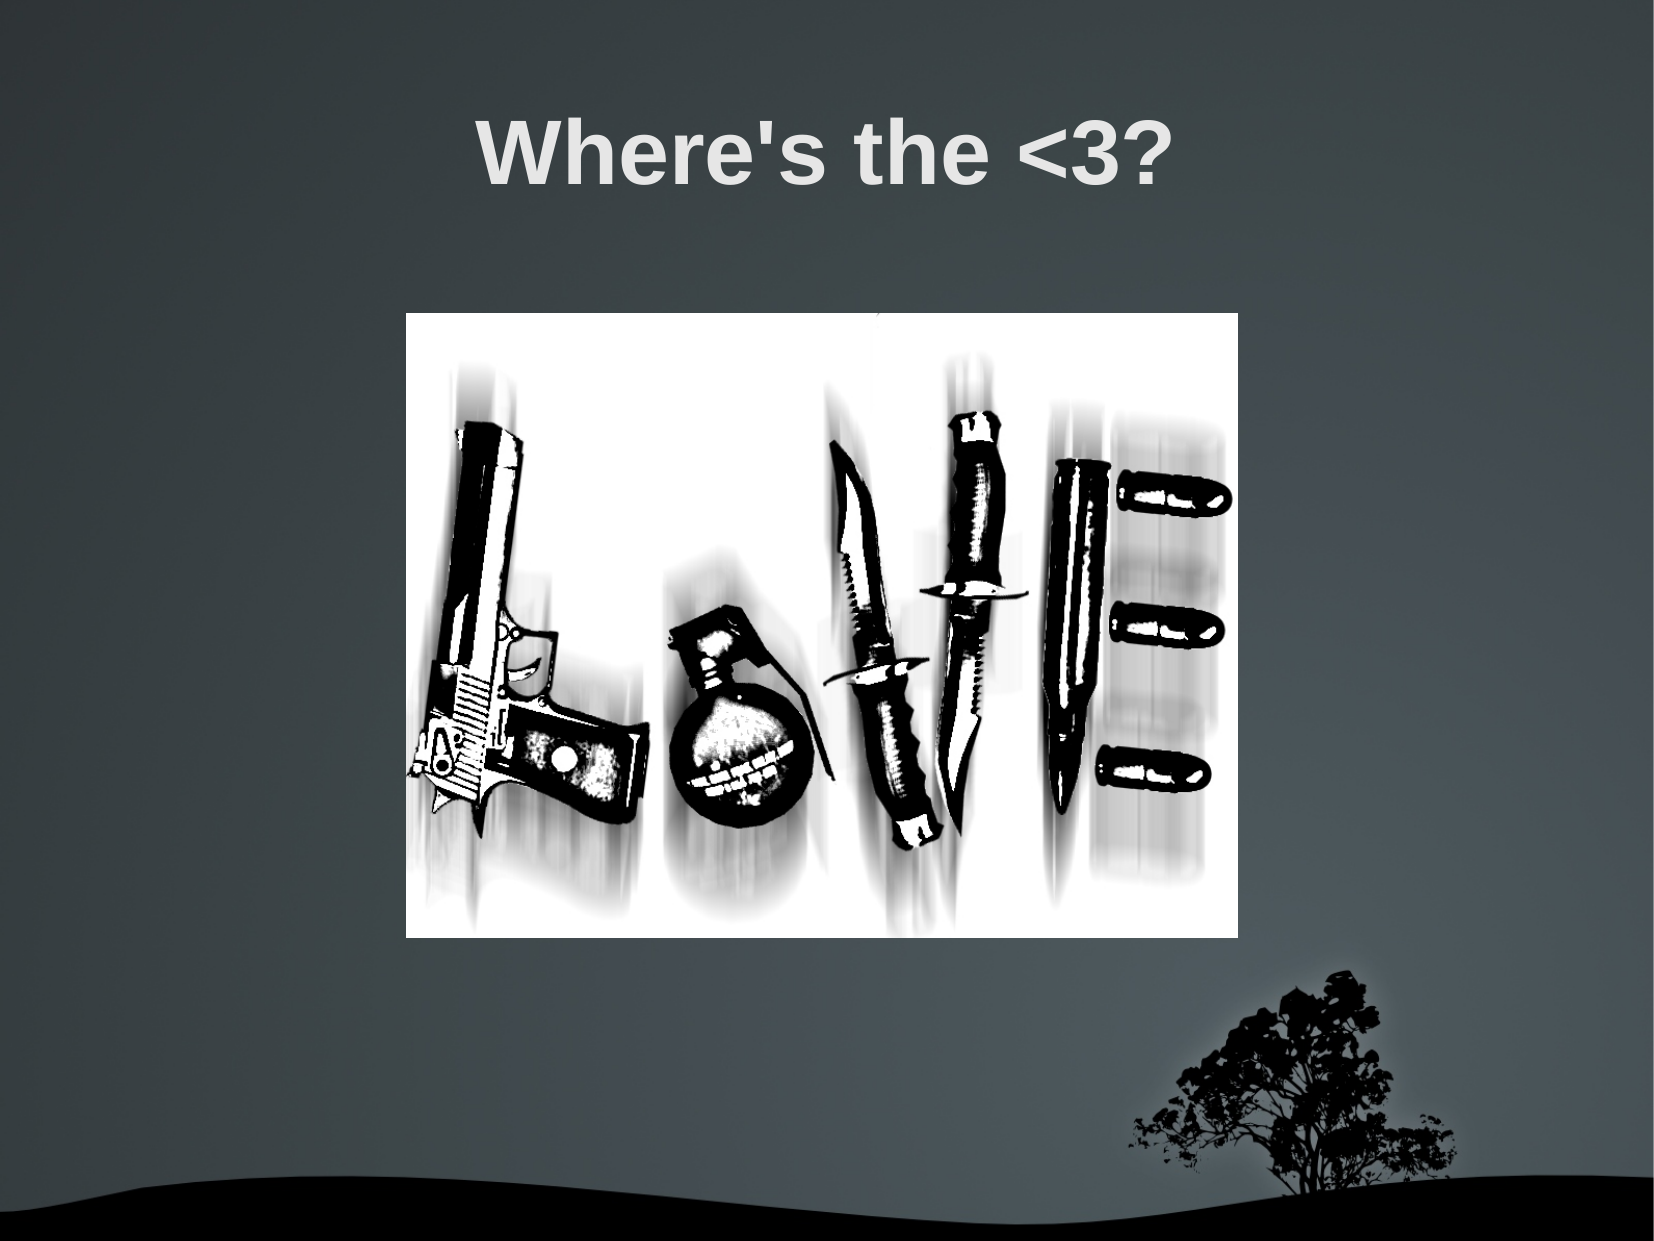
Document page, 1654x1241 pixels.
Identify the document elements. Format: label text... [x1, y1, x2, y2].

title Where's the <3? [82, 49, 1571, 257]
picture [0, 0, 1654, 1241]
